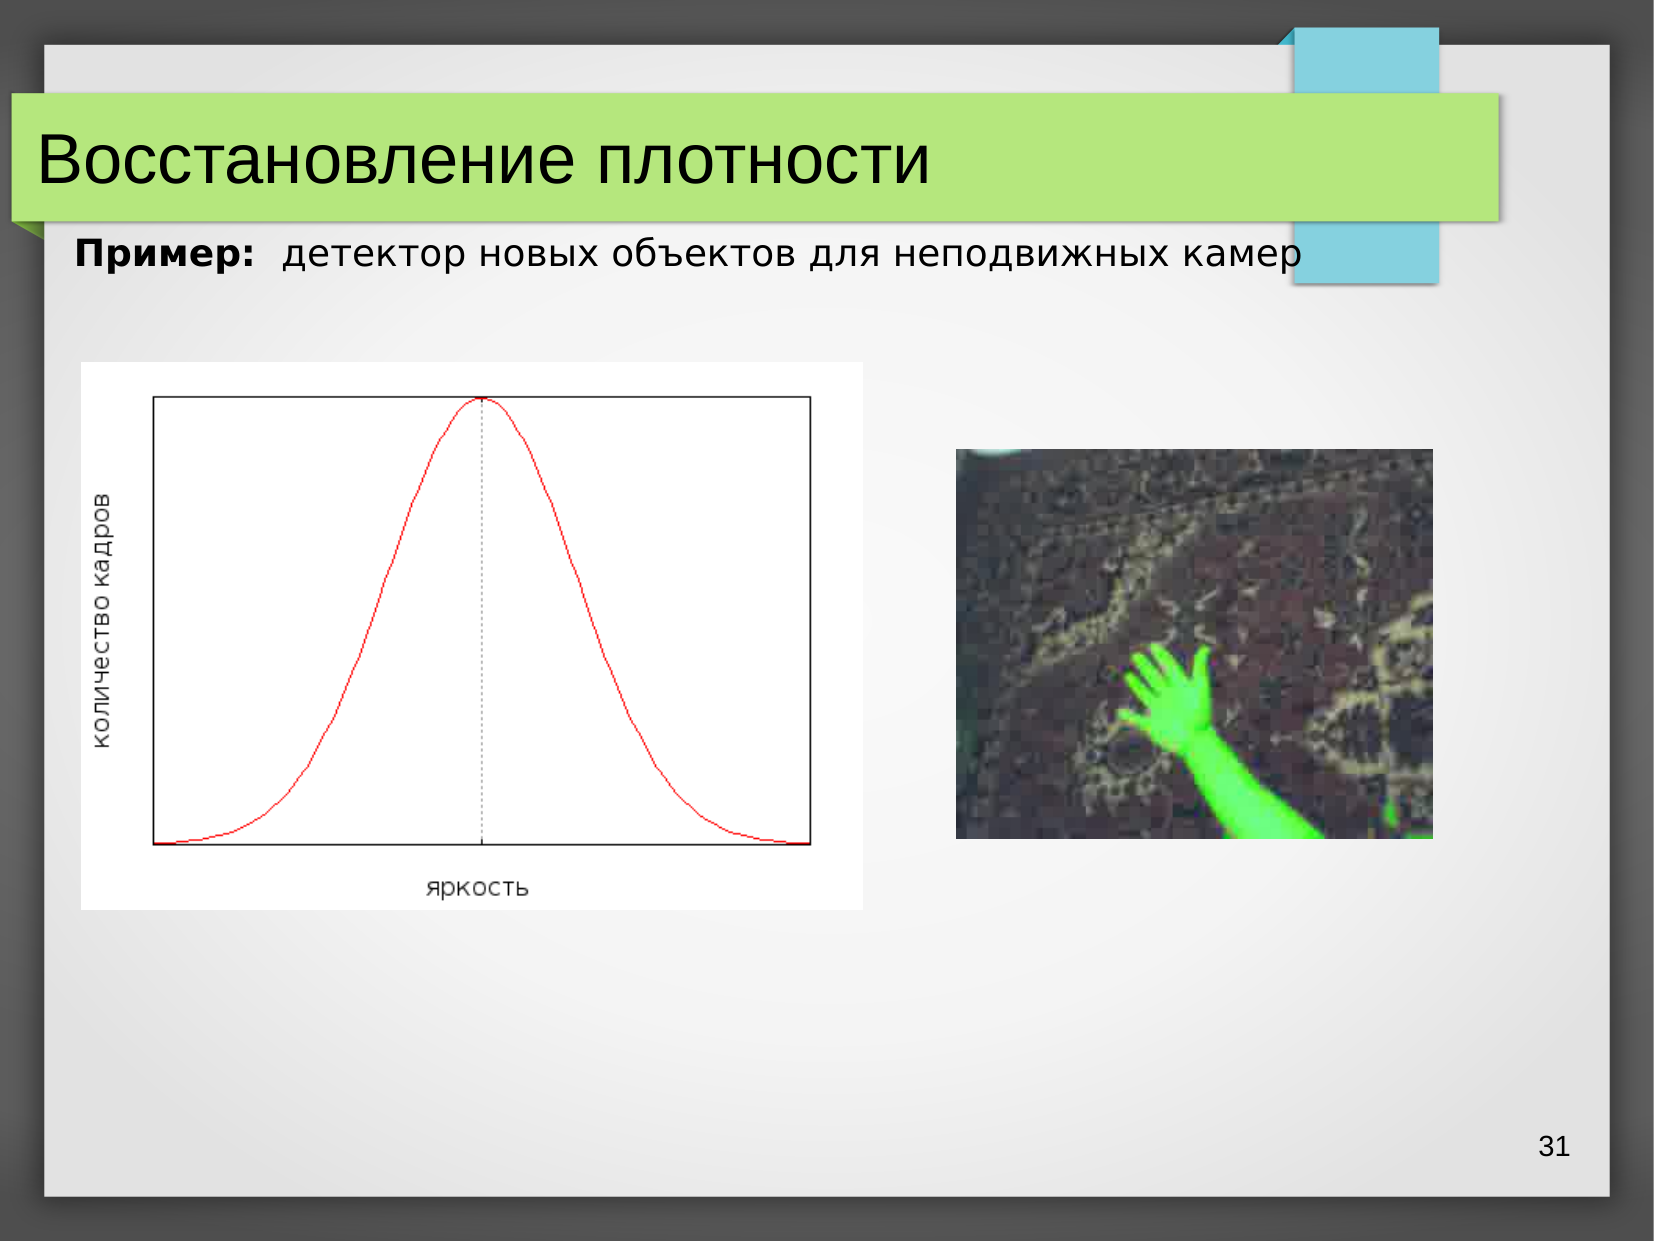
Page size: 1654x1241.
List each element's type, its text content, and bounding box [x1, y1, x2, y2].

picture [0, 0, 1654, 1241]
title Восстановление плотности [35, 118, 1489, 200]
text_box Пример: детектор новых объектов для неподвижных камер [59, 224, 1371, 319]
